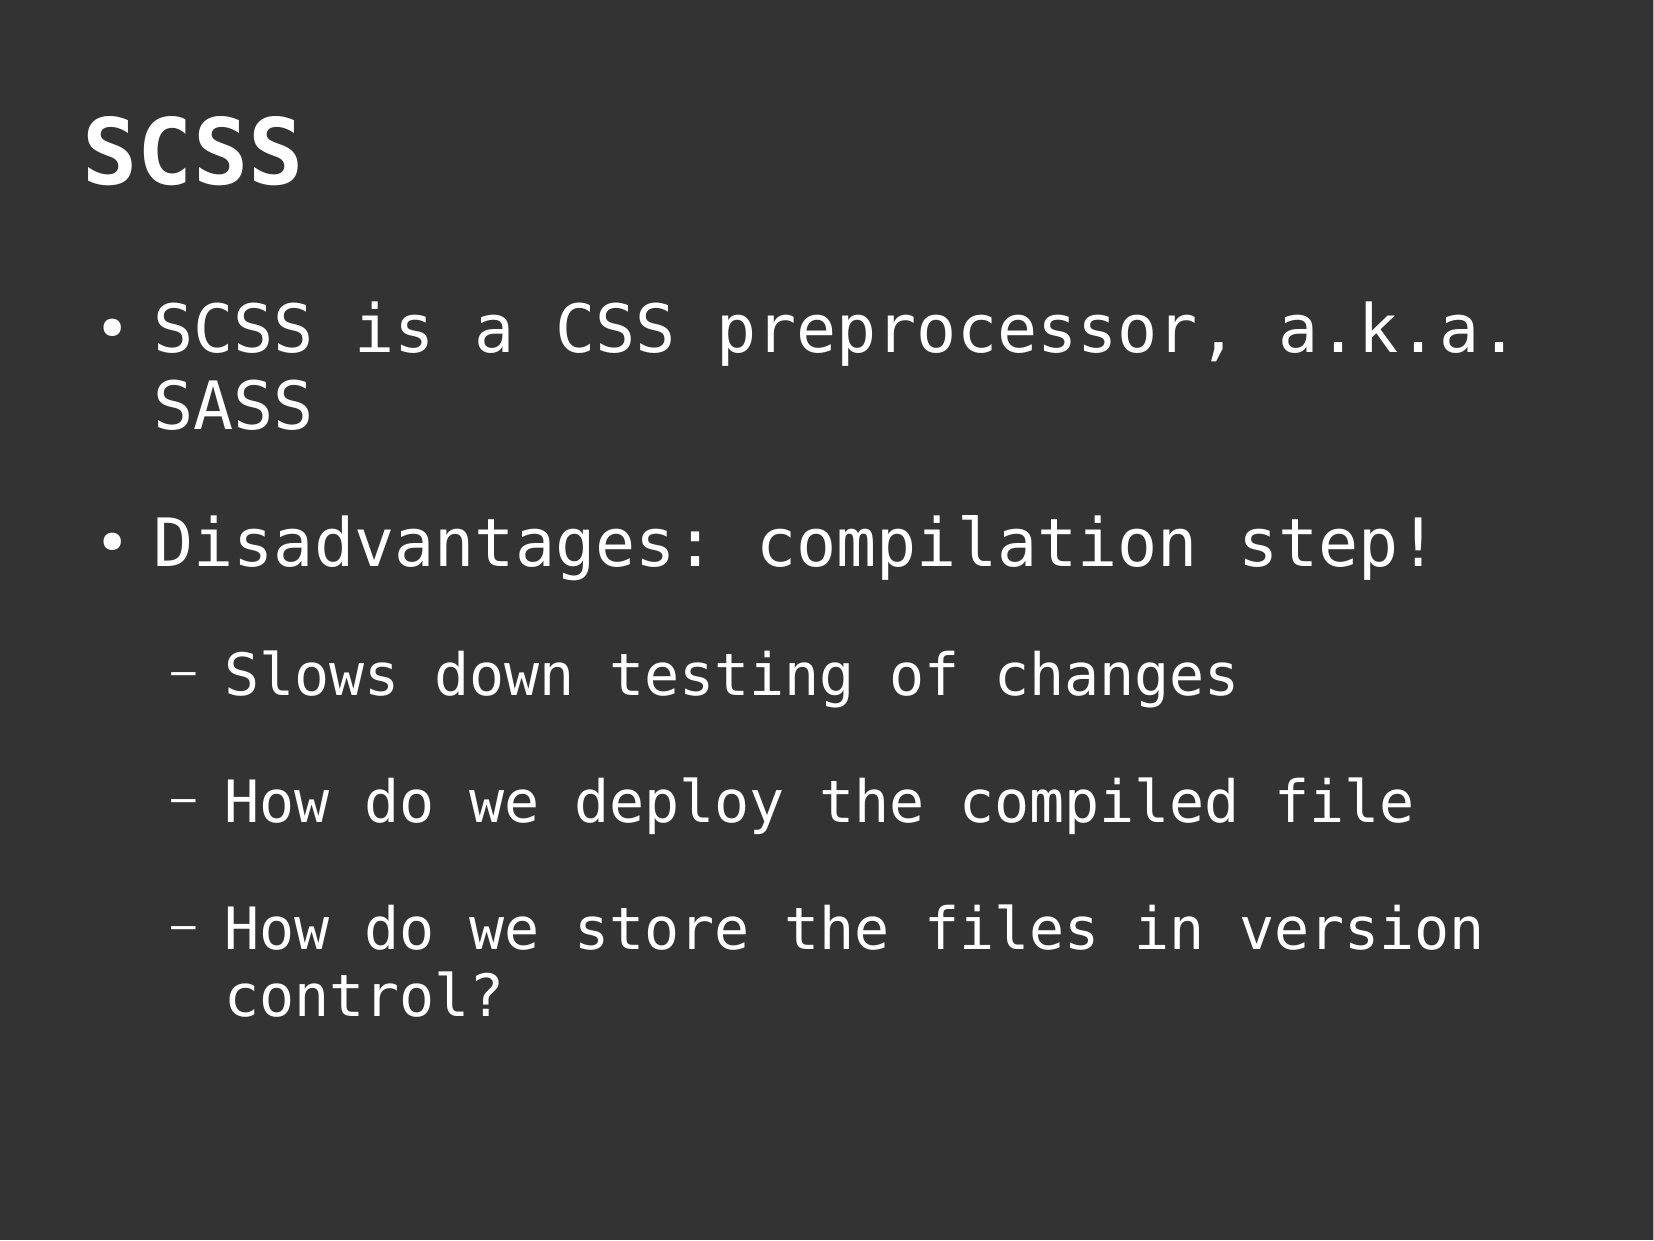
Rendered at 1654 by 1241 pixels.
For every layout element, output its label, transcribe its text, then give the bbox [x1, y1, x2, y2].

title SCSS [82, 49, 1571, 257]
list SCSS is a CSS preprocessor, a.k.a. SASS Disadvantages: compilation step! Slows down testing of changes How do we deploy the compiled file How do we store the files in version control? [82, 290, 1571, 1182]
